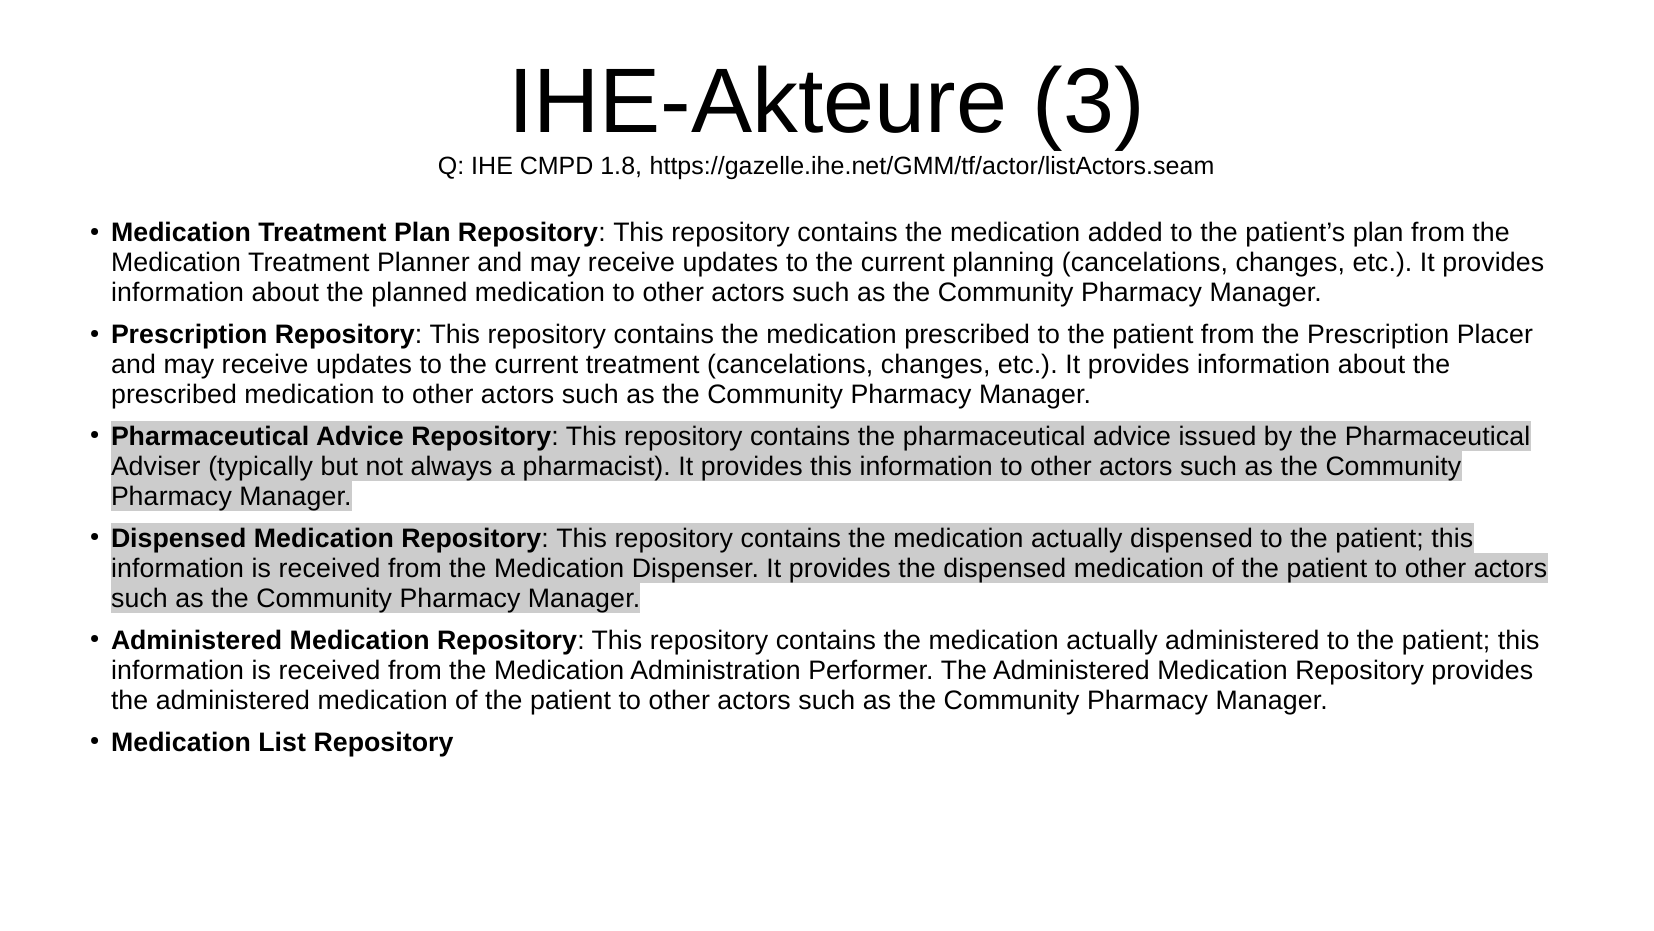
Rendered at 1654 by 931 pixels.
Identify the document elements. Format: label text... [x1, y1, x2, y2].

list Medication Treatment Plan Repository: This repository contains the medication added to the patient’s plan from the Medication Treatment Planner and may receive updates to the current planning (cancelations, changes, etc.). It provides information about the planned medication to other actors such as the Community Pharmacy Manager. Prescription Repository: This repository contains the medication prescribed to the patient from the Prescription Placer and may receive updates to the current treatment (cancelations, changes, etc.). It provides information about the prescribed medication to other actors such as the Community Pharmacy Manager. Pharmaceutical Advice Repository: This repository contains the pharmaceutical advice issued by the Pharmaceutical Adviser (typically but not always a pharmacist). It provides this information to other actors such as the Community Pharmacy Manager. Dispensed Medication Repository: This repository contains the medication actually dispensed to the patient; this information is received from the Medication Dispenser. It provides the dispensed medication of the patient to other actors such as the Community Pharmacy Manager. Administered Medication Repository: This repository contains the medication actually administered to the patient; this information is received from the Medication Administration Performer. The Administered Medication Repository provides the administered medication of the patient to other actors such as the Community Pharmacy Manager. Medication List Repository [82, 217, 1571, 758]
title IHE-Akteure (3) Q: IHE CMPD 1.8, https://gazelle.ihe.net/GMM/tf/actor/listActors.seam [82, 37, 1571, 193]
